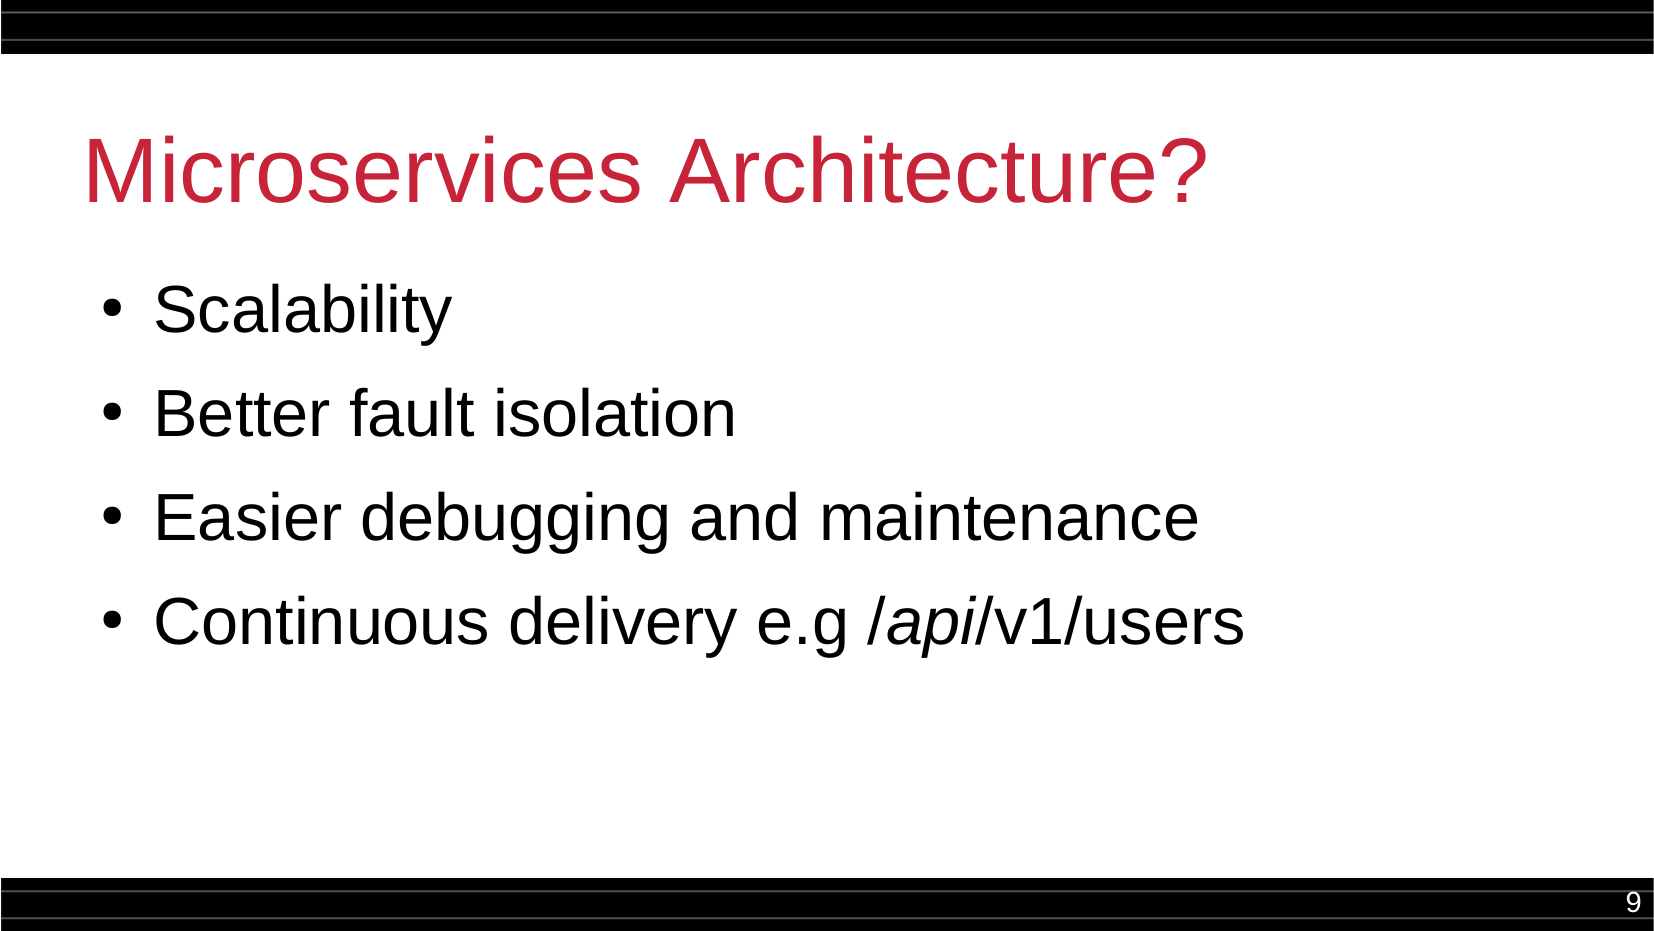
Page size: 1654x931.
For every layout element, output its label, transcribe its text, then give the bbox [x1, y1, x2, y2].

title Microservices Architecture? [82, 92, 1571, 249]
picture [1, 0, 1654, 54]
picture [1, 878, 1654, 931]
list Scalability Better fault isolation Easier debugging and maintenance Continuous delivery e.g /api/v1/users [82, 271, 1571, 758]
